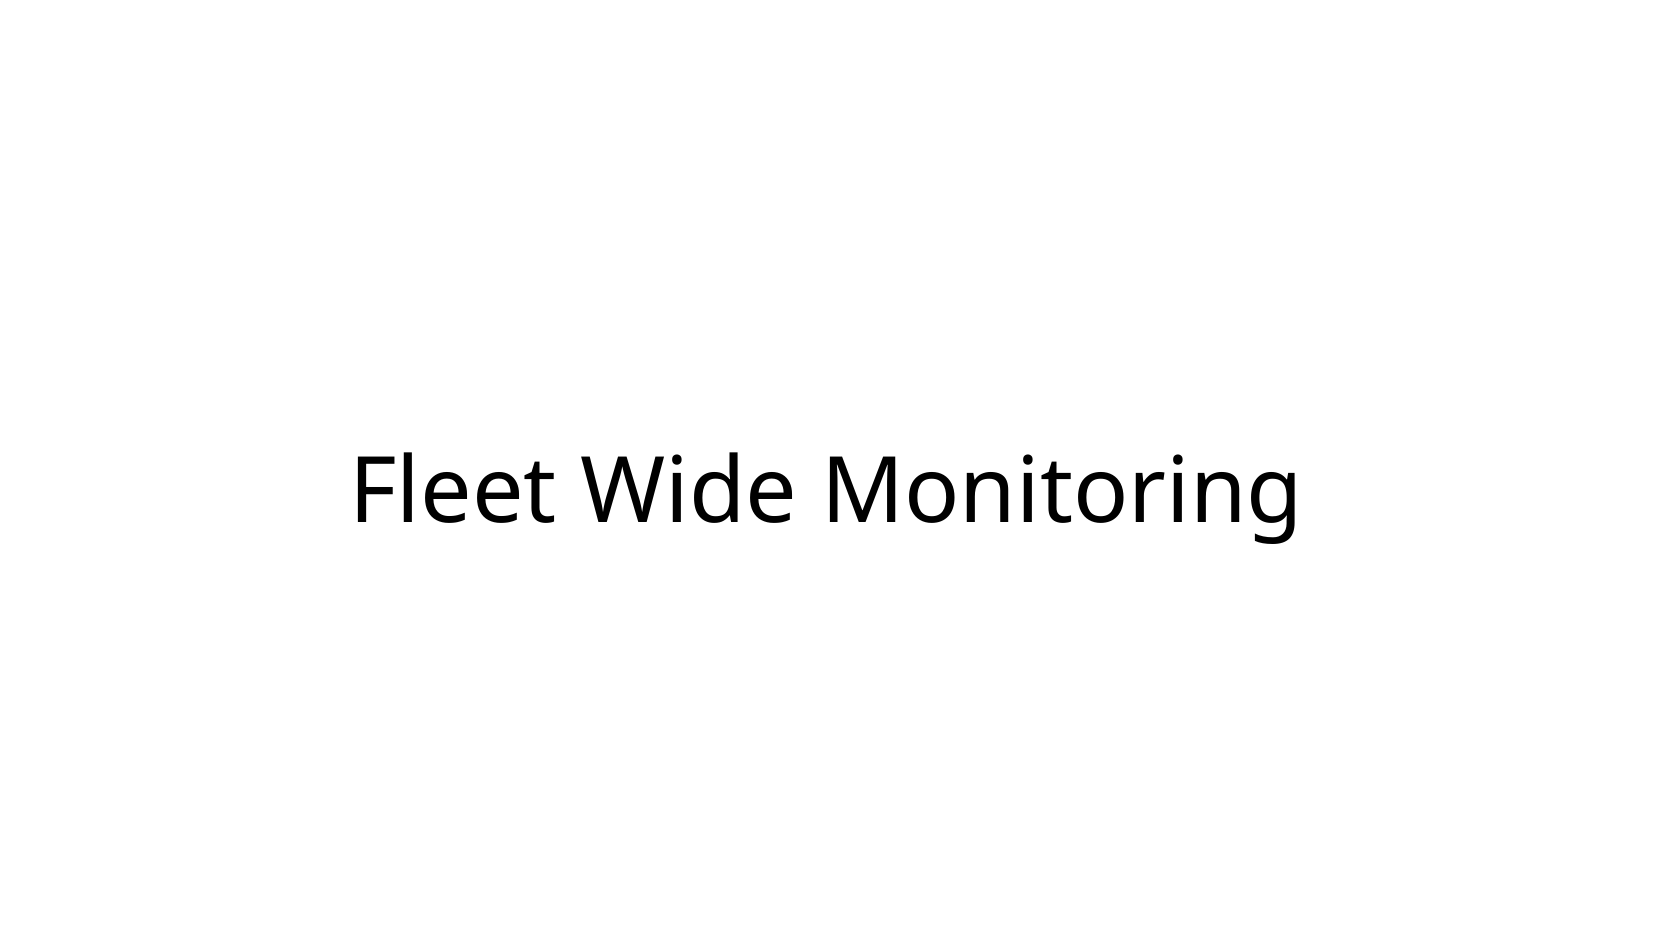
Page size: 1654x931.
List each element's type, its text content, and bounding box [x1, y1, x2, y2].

title Fleet Wide Monitoring [82, 409, 1571, 565]
